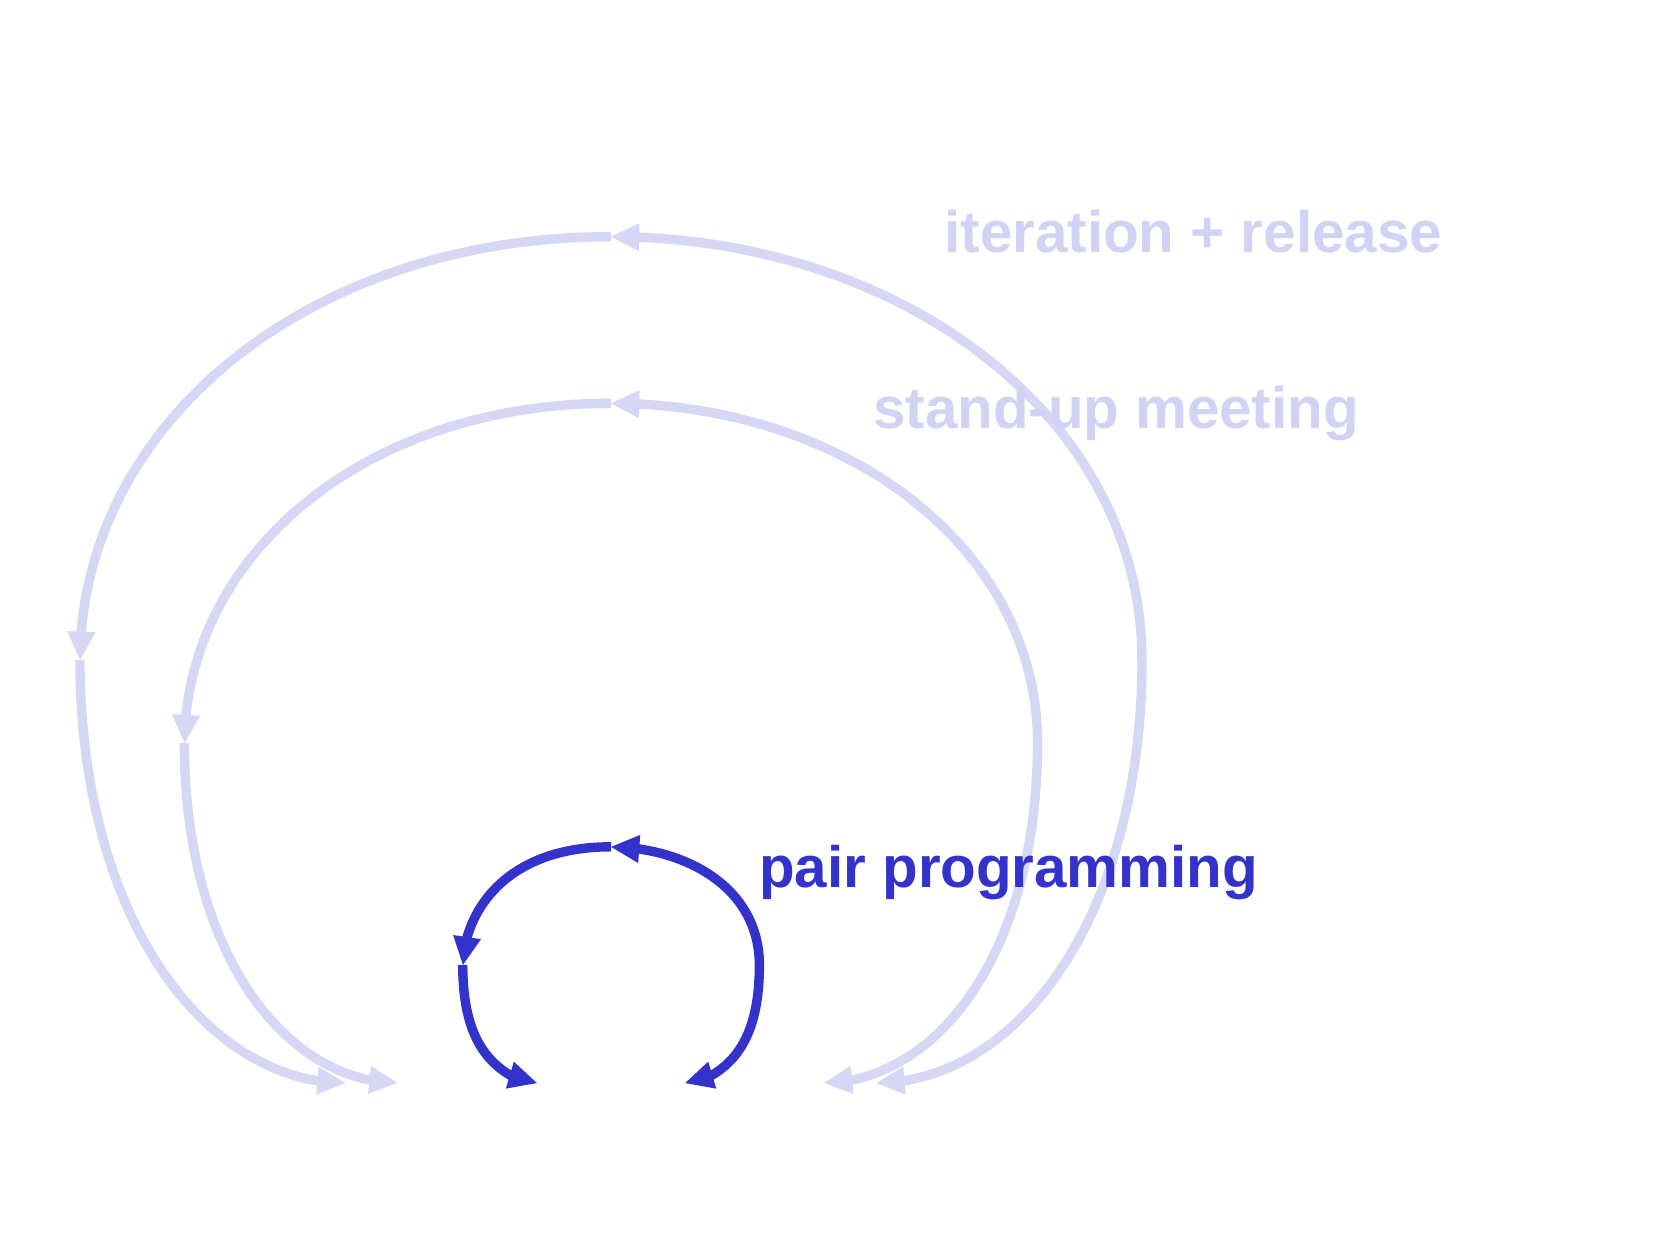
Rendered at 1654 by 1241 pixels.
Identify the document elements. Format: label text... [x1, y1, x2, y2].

text_box stand-up meeting [858, 368, 1374, 450]
text_box pair programming [744, 827, 1273, 909]
text_box iteration + release [929, 193, 1458, 274]
